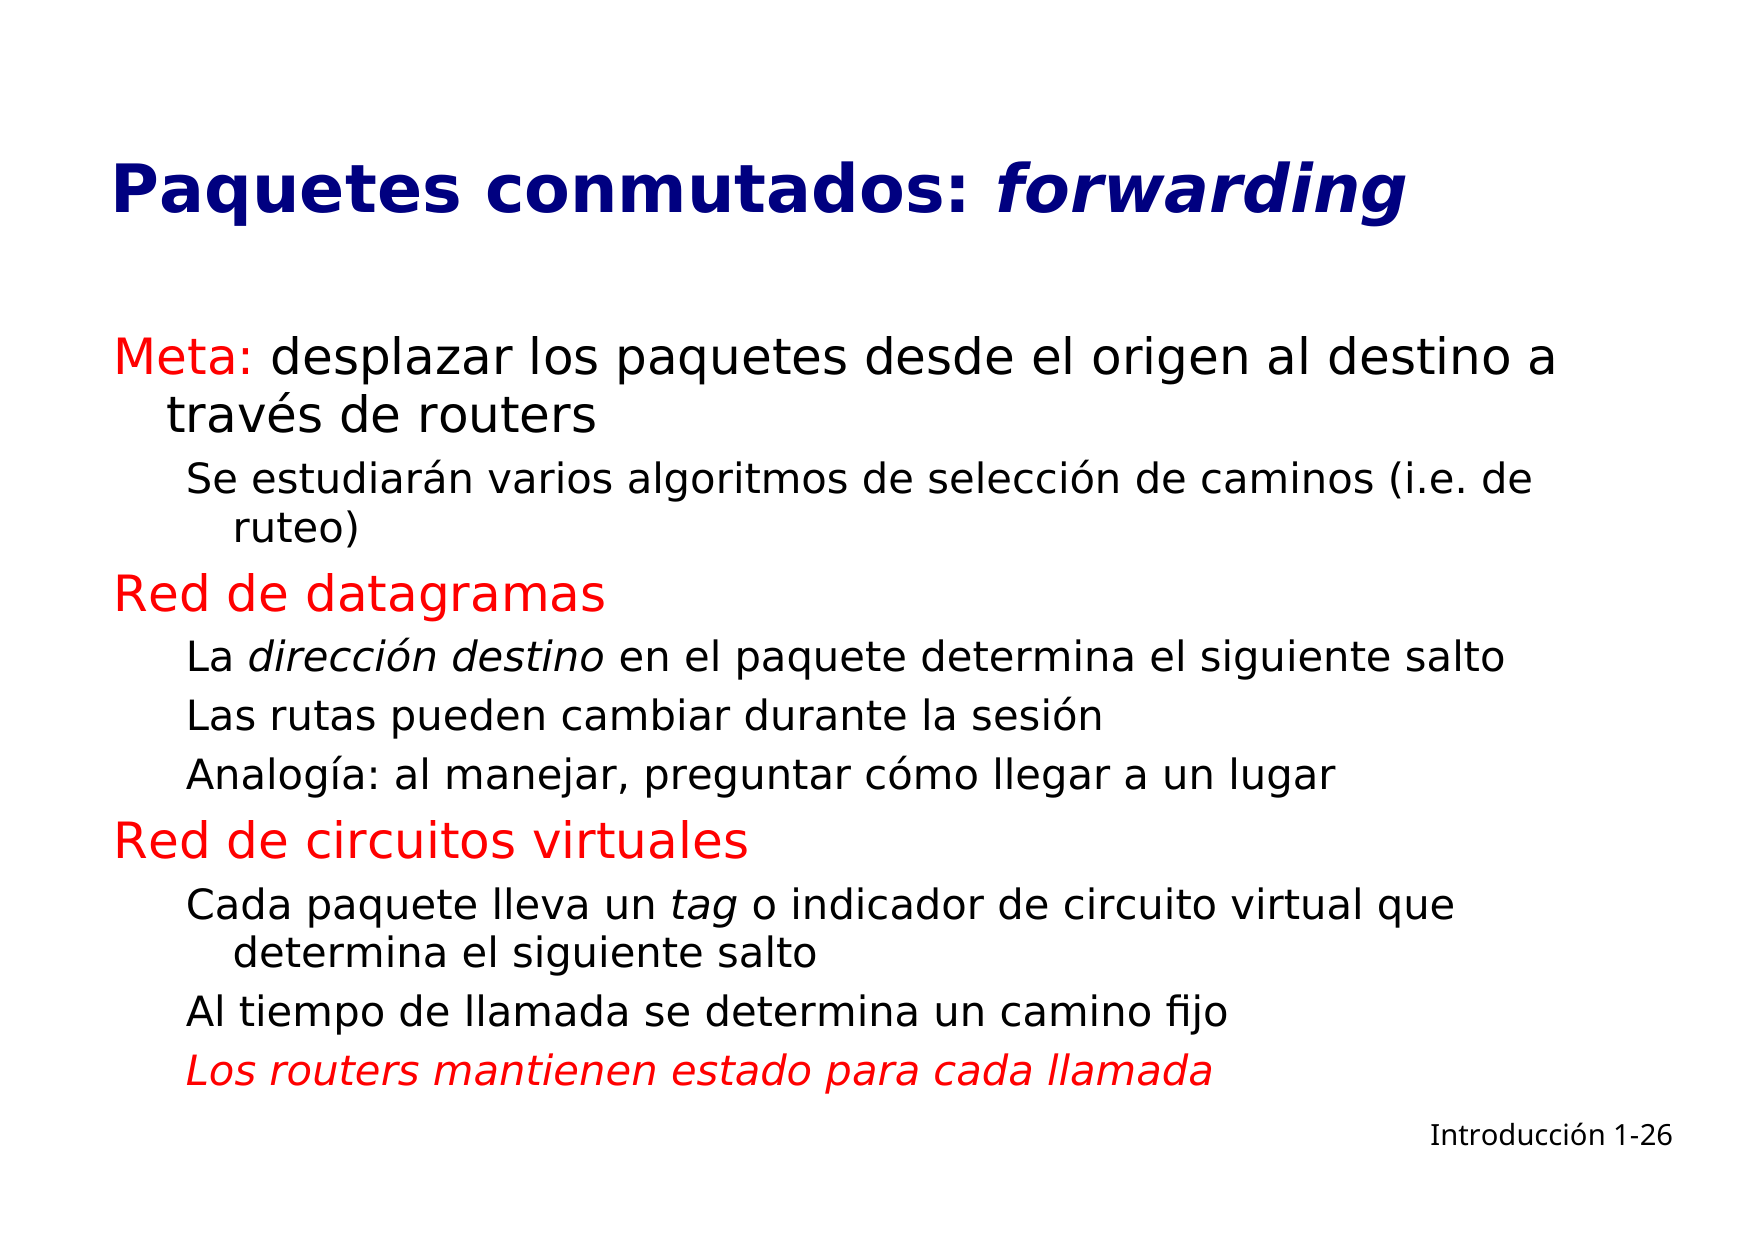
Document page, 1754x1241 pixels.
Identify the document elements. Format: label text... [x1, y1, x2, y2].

title Paquetes conmutados: forwarding [96, 78, 1672, 301]
list Meta: desplazar los paquetes desde el origen al destino a través de routers Se estudiarán varios algoritmos de selección de caminos (i.e. de ruteo) Red de datagramas La dirección destino en el paquete determina el siguiente salto Las rutas pueden cambiar durante la sesión Analogía: al manejar, preguntar cómo llegar a un lugar Red de circuitos virtuales Cada paquete lleva un tag o indicador de circuito virtual que determina el siguiente salto Al tiempo de llamada se determina un camino fijo Los routers mantienen estado para cada llamada [96, 320, 1672, 1124]
